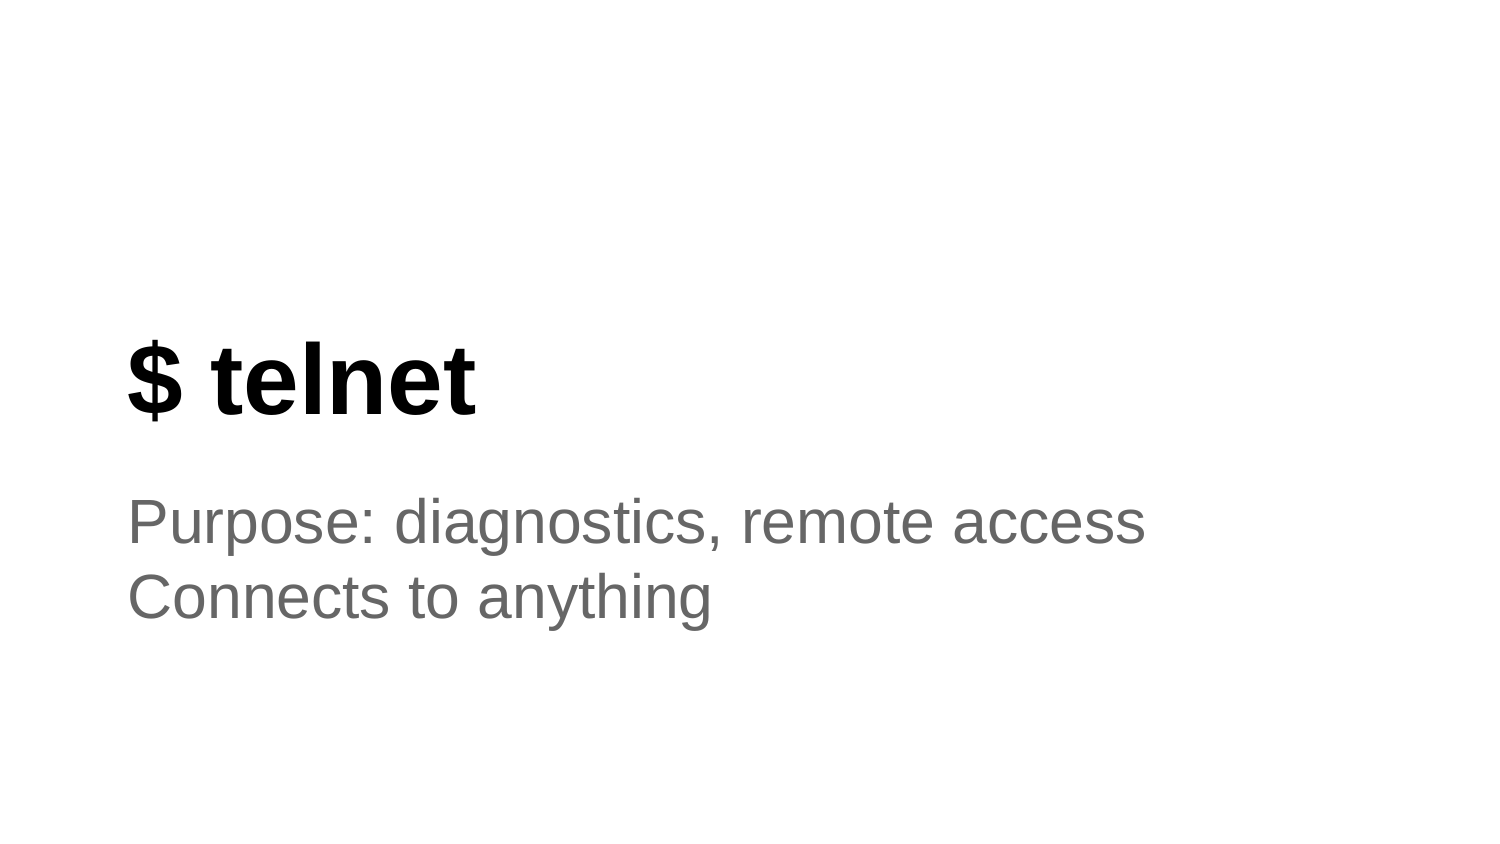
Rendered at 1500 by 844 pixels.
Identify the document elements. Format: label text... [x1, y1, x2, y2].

subtitle Purpose: diagnostics, remote access Connects to anything [112, 465, 1388, 595]
title $ telnet [112, 259, 1388, 450]
